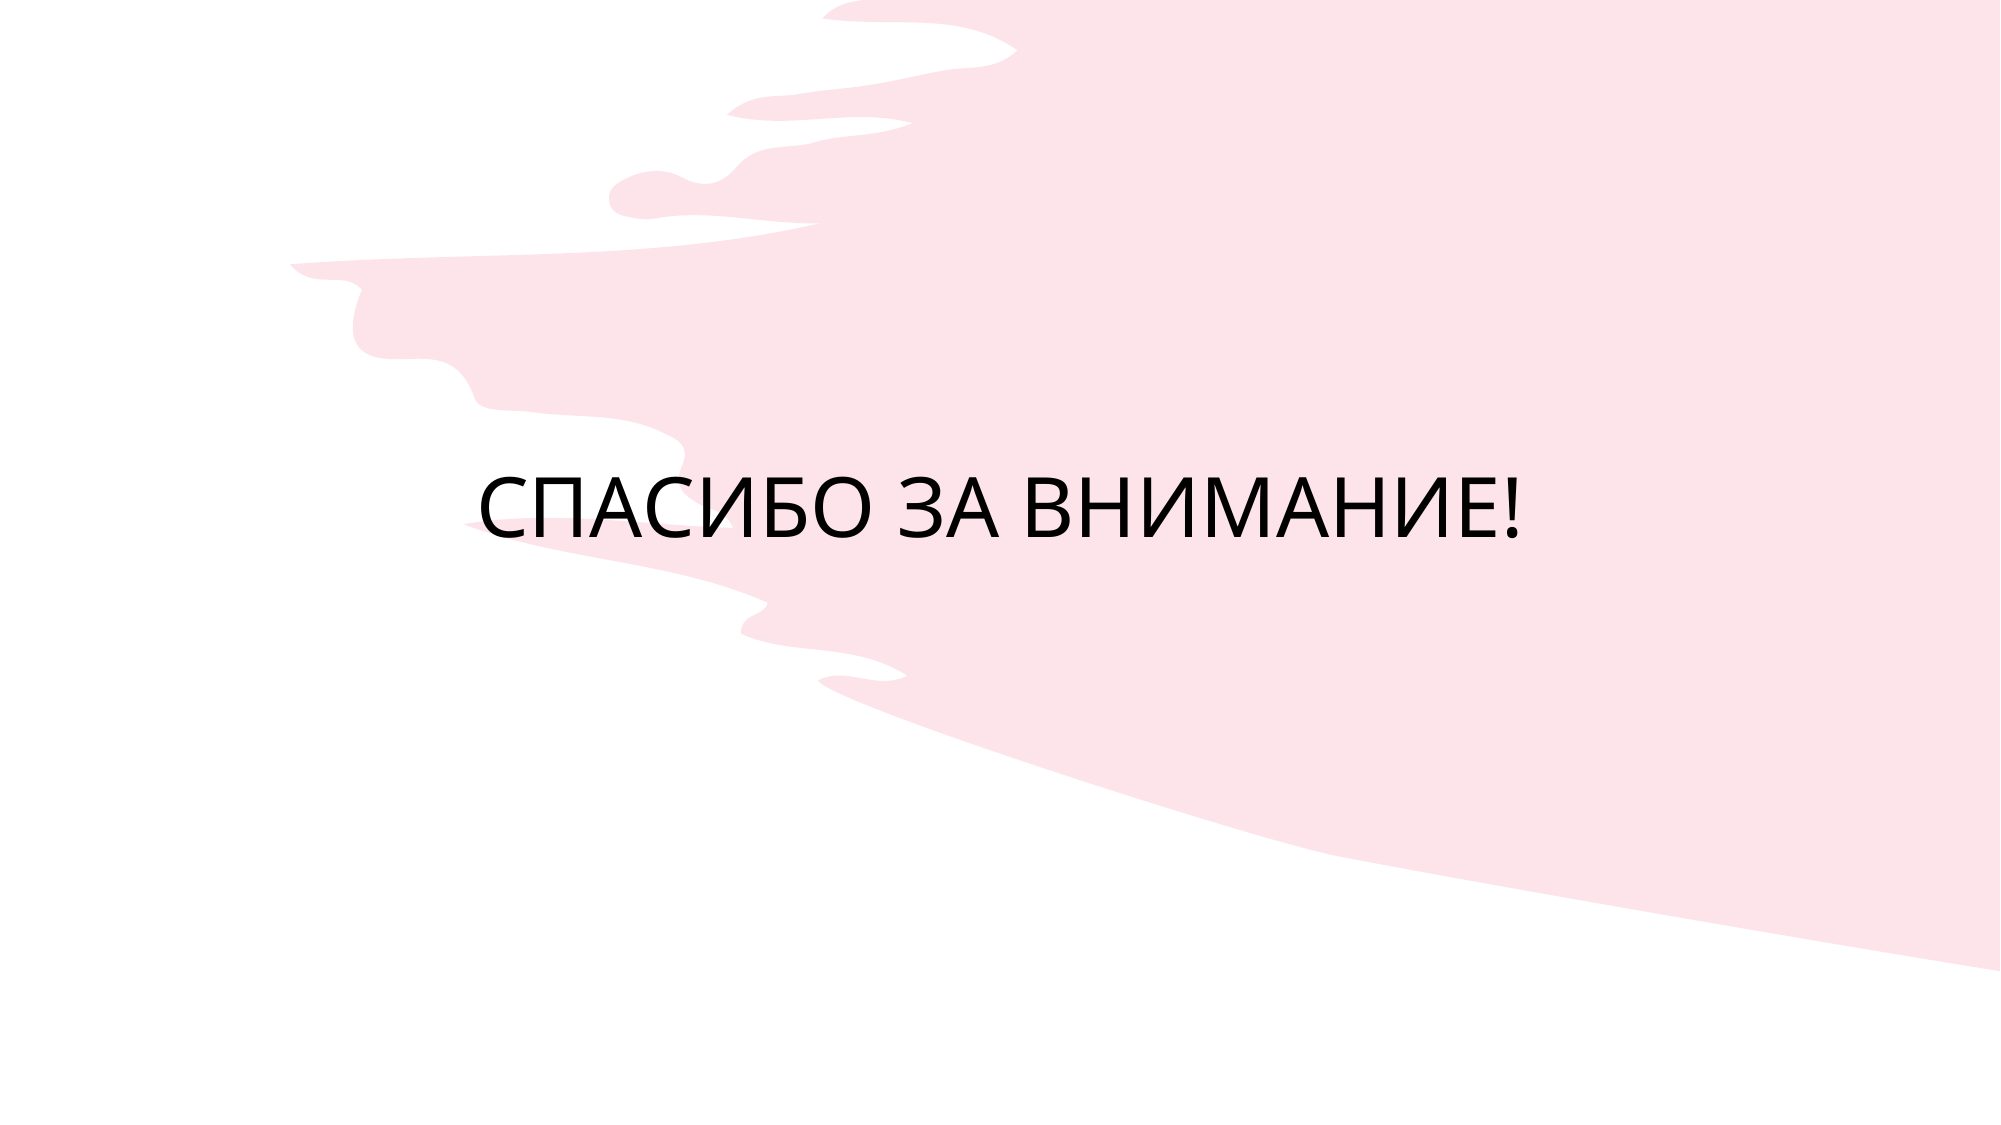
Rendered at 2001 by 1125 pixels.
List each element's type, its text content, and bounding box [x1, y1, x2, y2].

text_box СПАСИБО ЗА ВНИМАНИЕ! [186, 446, 1814, 563]
